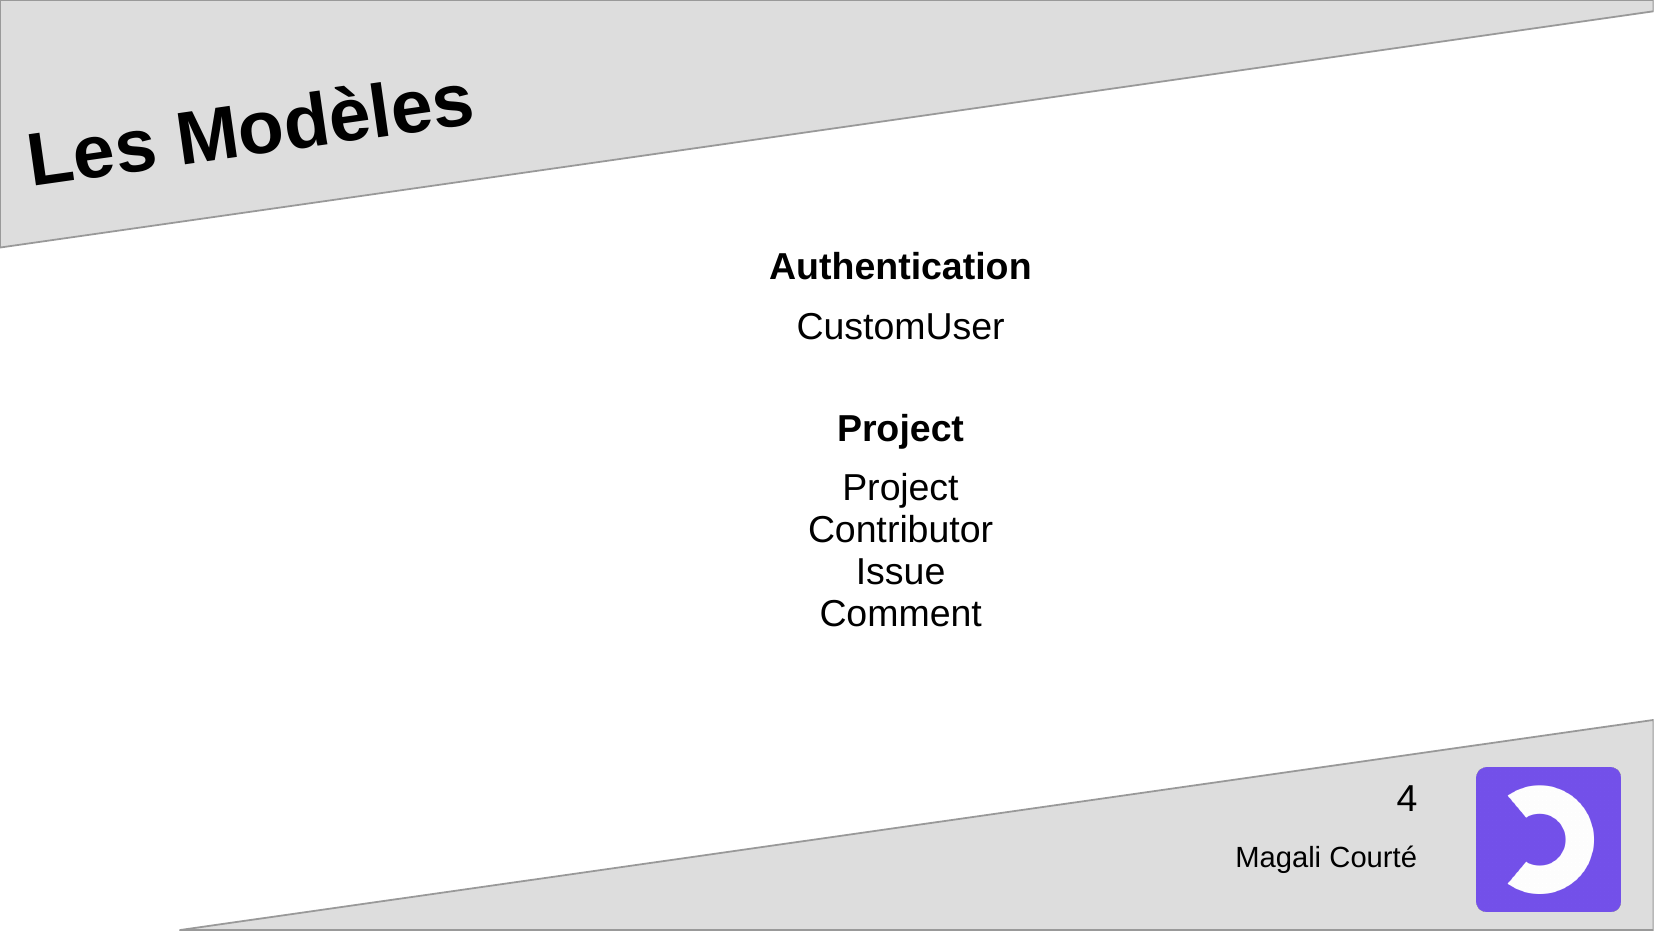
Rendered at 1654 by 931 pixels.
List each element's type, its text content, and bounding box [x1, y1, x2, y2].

text_box Authentication CustomUser Project Project Contributor Issue Comment [236, 238, 1565, 727]
title Les Modèles [16, 0, 1501, 239]
picture [1476, 767, 1621, 912]
